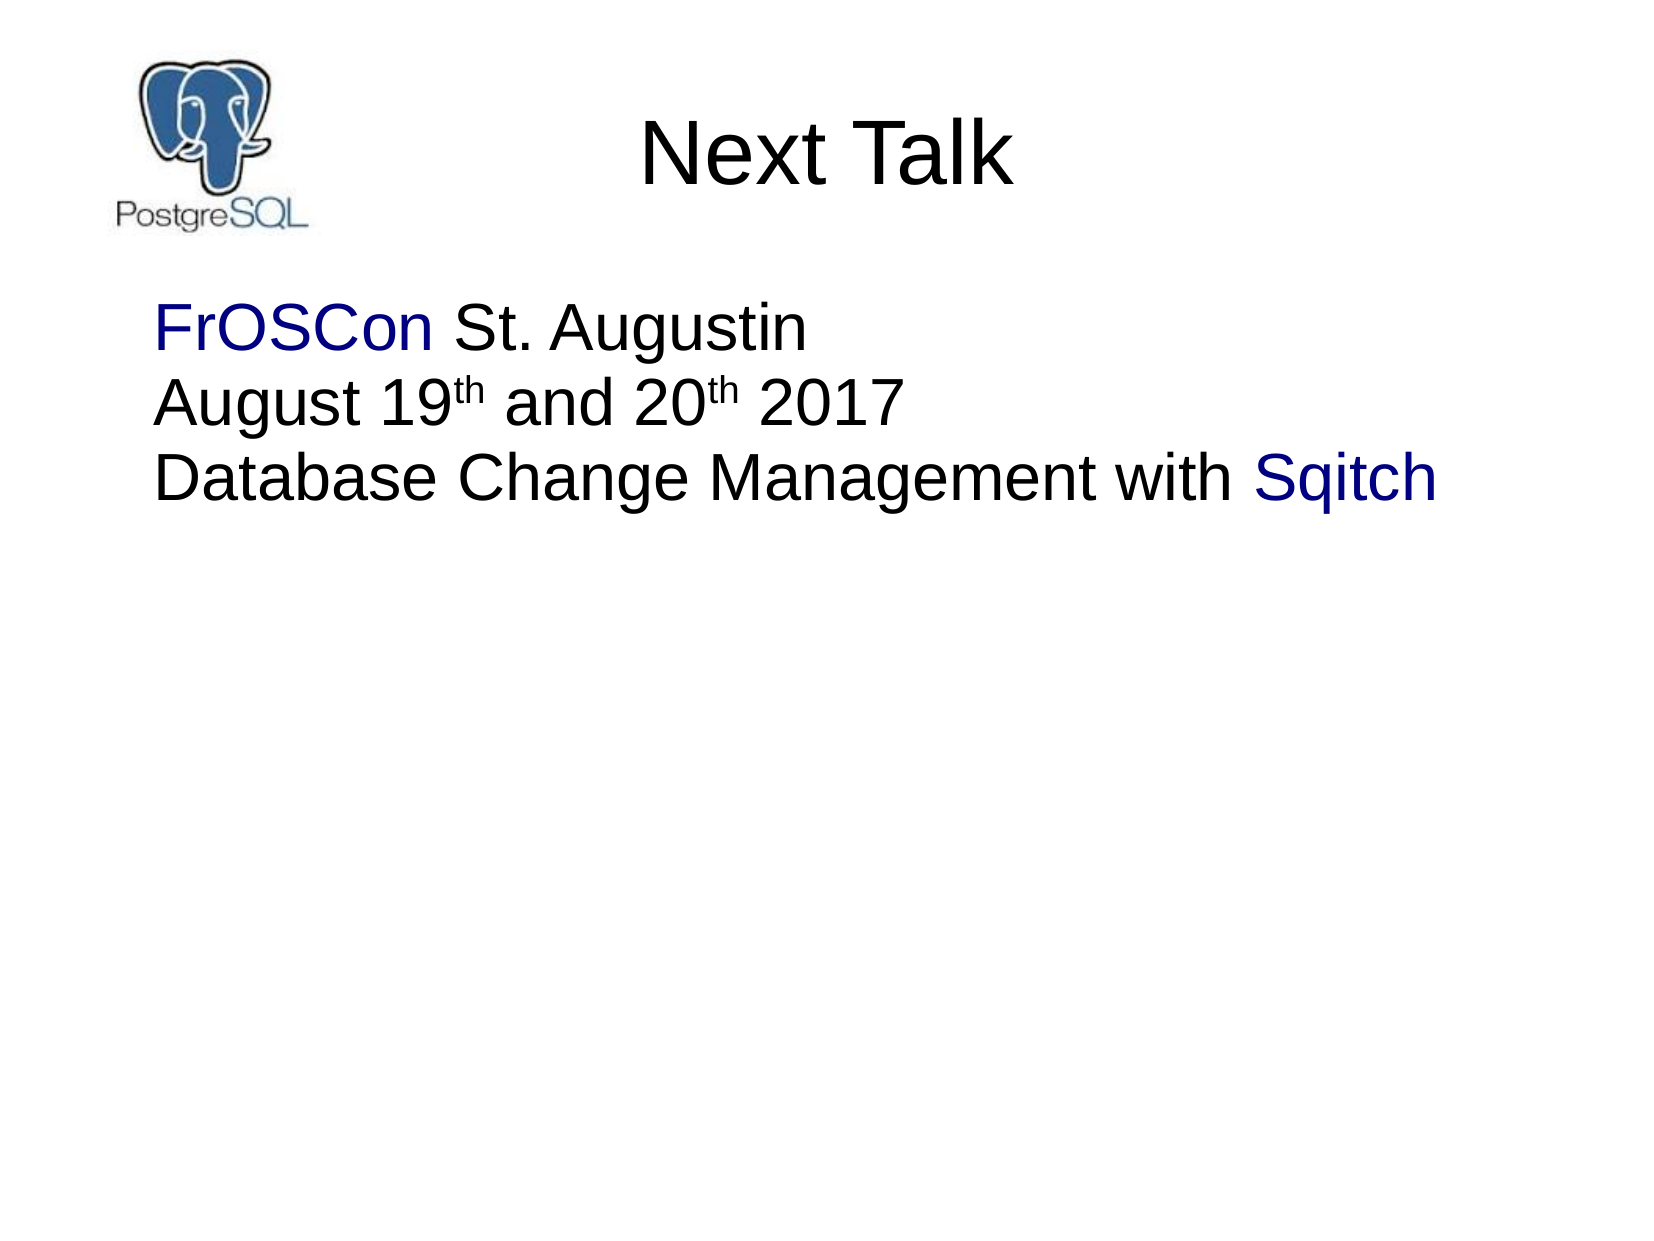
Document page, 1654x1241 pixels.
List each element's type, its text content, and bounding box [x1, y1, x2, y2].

picture [58, 50, 356, 237]
list FrOSCon St. Augustin August 19th and 20th 2017 Database Change Management with Sqitch [82, 290, 1538, 1010]
title Next Talk [82, 49, 1571, 257]
